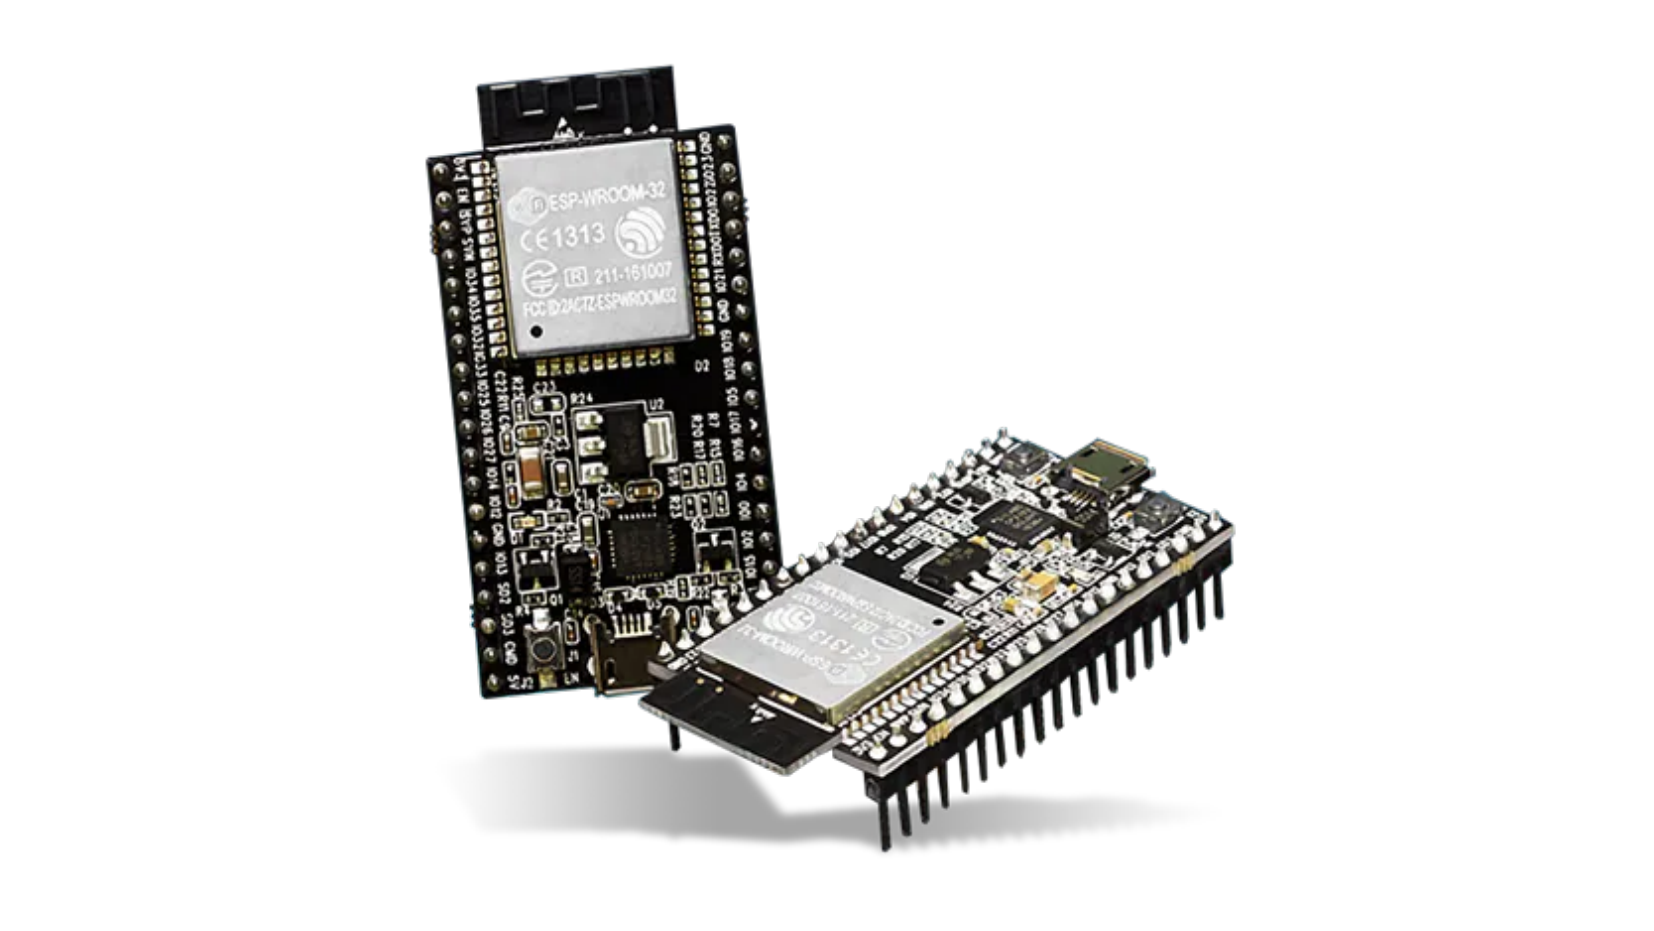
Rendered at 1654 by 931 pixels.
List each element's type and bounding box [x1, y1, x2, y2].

picture [236, 29, 1426, 894]
